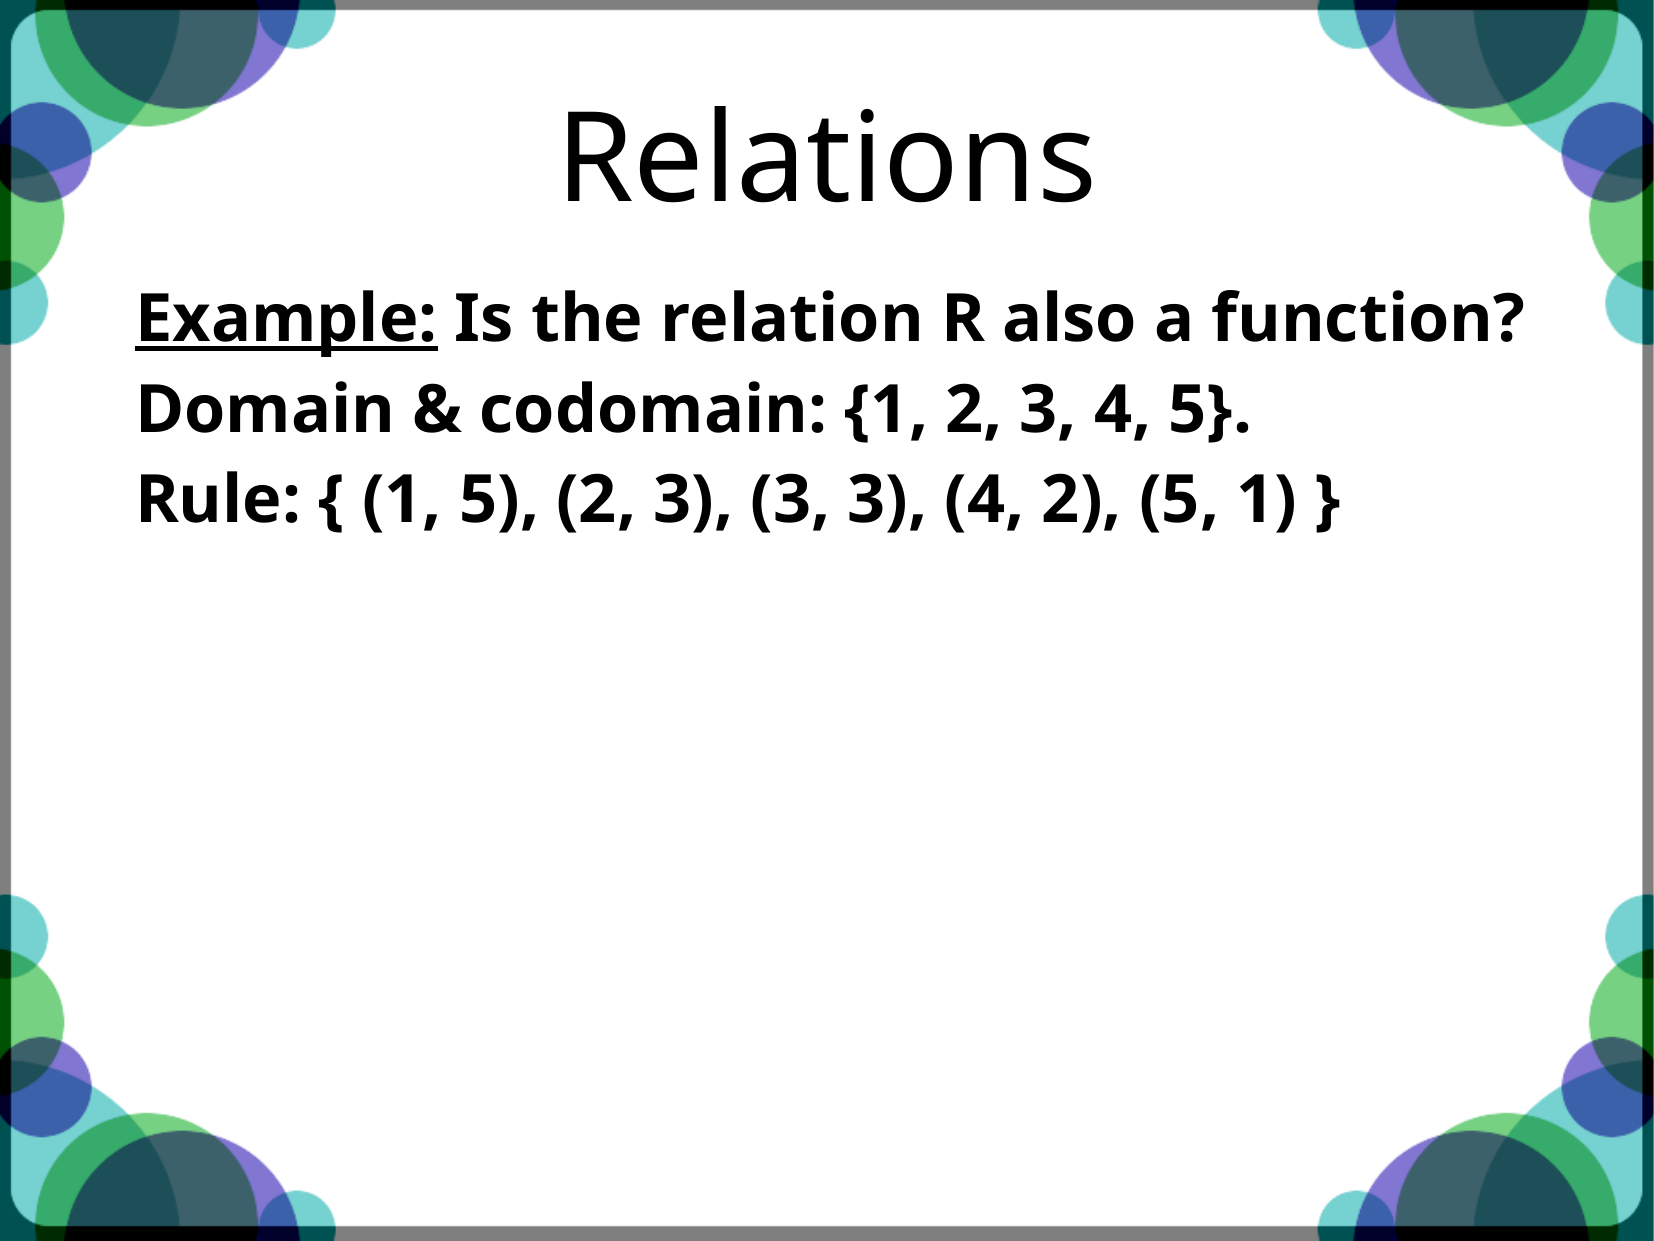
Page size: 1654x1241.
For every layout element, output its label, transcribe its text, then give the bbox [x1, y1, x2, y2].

text_box Example: Is the relation R also a function? Domain & codomain: {1, 2, 3, 4, 5}. Rule: { (1, 5), (2, 3), (3, 3), (4, 2), (5, 1) } [135, 270, 1531, 943]
title Relations [82, 49, 1571, 257]
picture [0, 0, 1654, 1241]
